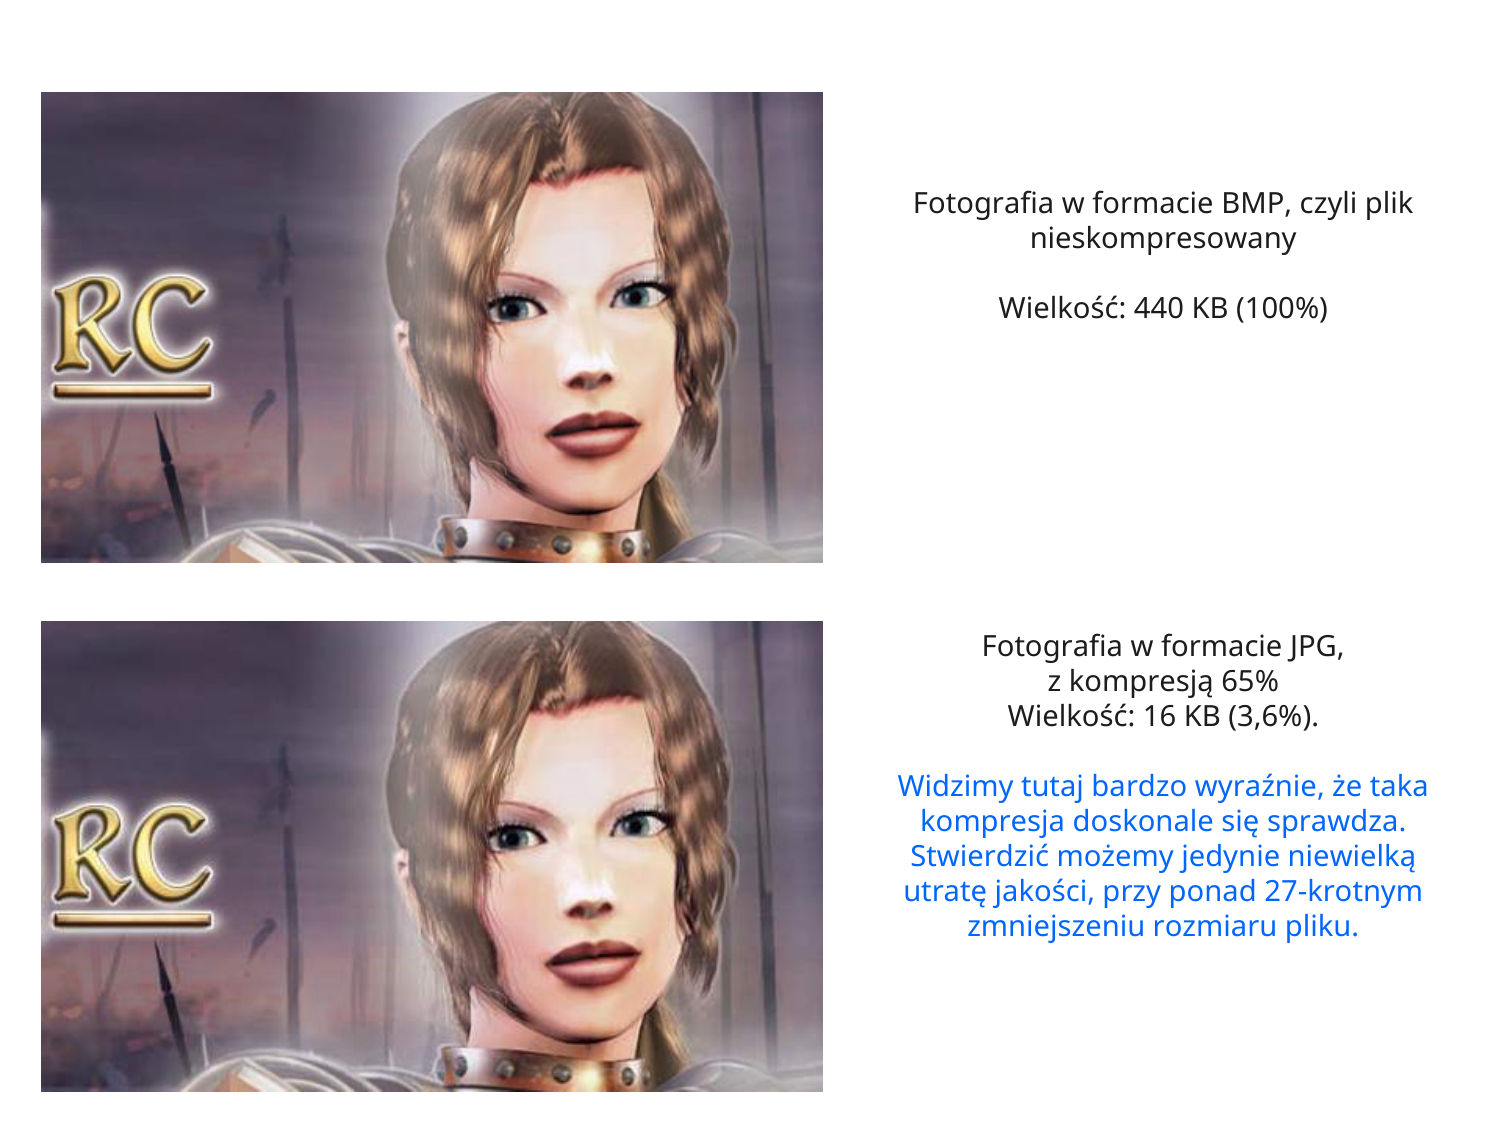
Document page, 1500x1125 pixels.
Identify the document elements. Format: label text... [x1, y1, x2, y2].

picture [41, 92, 823, 563]
text_box Fotografia w formacie JPG, z kompresją 65% Wielkość: 16 KB (3,6%). Widzimy tutaj bardzo wyraźnie, że taka kompresja doskonale się sprawdza. Stwierdzić możemy jedynie niewielką utratę jakości, przy ponad 27-krotnym zmniejszeniu rozmiaru pliku. [868, 619, 1459, 1004]
text_box Fotografia w formacie BMP, czyli plik nieskompresowany Wielkość: 440 KB (100%) [868, 176, 1459, 386]
picture [41, 621, 823, 1092]
